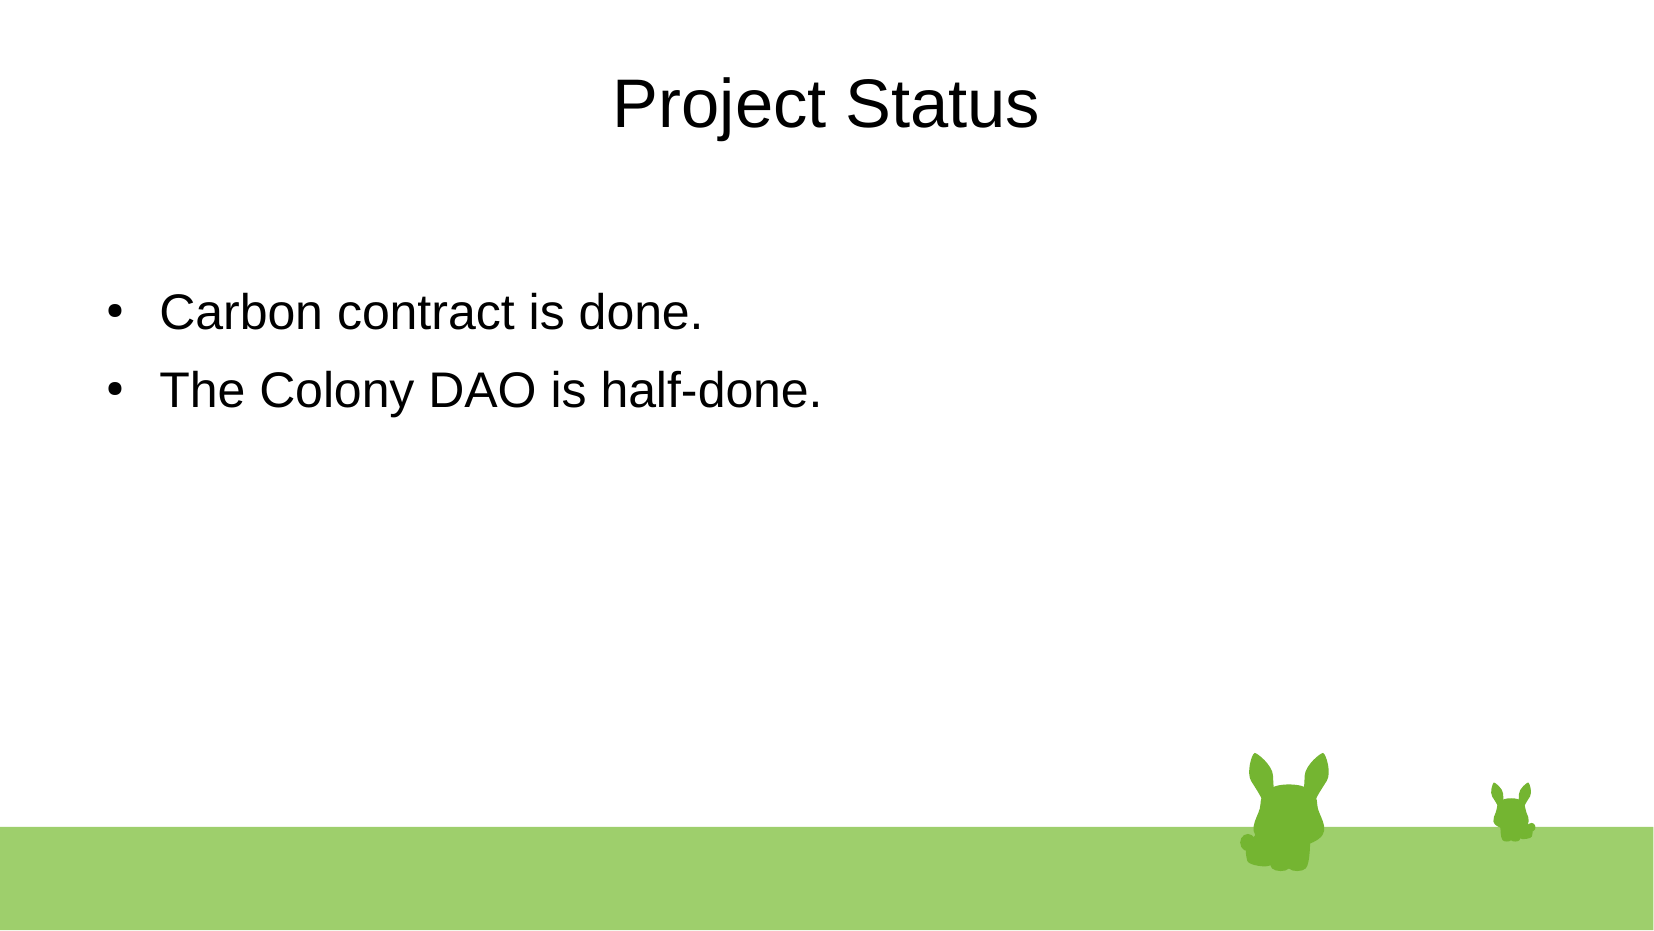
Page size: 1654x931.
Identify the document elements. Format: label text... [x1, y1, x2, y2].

title Project Status [88, 29, 1565, 178]
list Carbon contract is done. The Colony DAO is half-done. [88, 206, 1565, 739]
